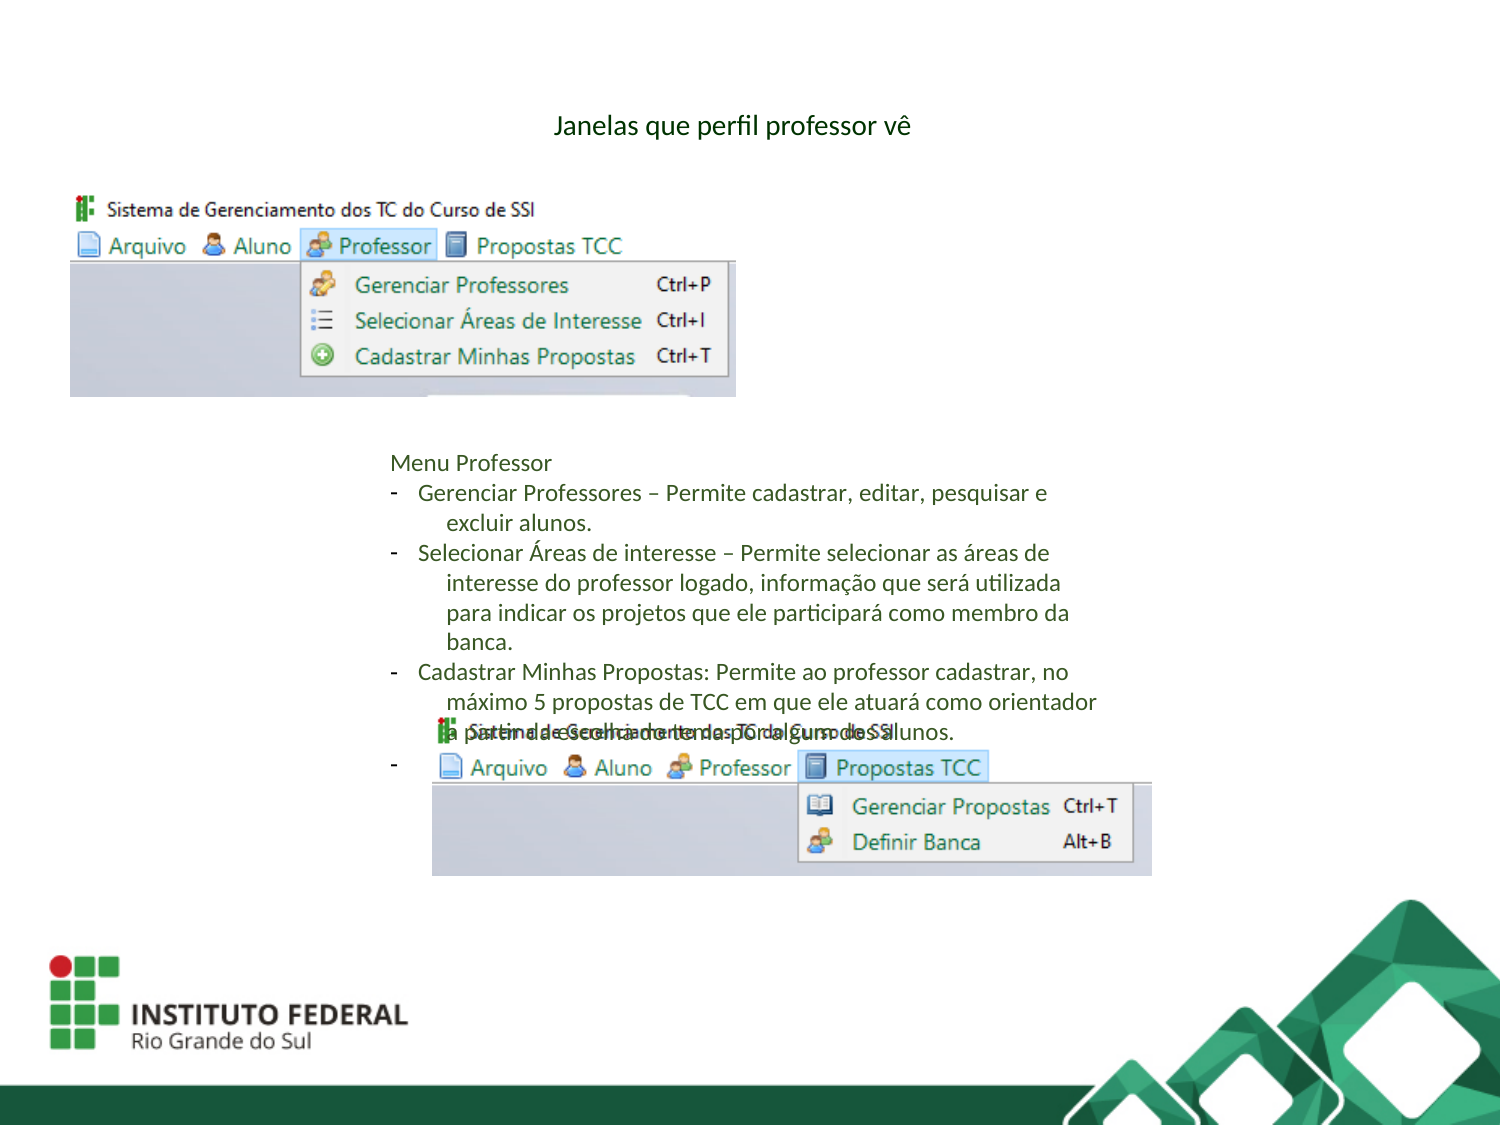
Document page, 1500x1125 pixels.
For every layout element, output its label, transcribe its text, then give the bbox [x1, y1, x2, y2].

picture [70, 191, 736, 397]
text_box Menu Professor Gerenciar Professores – Permite cadastrar, editar, pesquisar e excluir alunos. Selecionar Áreas de interesse – Permite selecionar as áreas de interesse do professor logado, informação que será utilizada para indicar os projetos que ele participará como membro da banca. Cadastrar Minhas Propostas: Permite ao professor cadastrar, no máximo 5 propostas de TCC em que ele atuará como orientador a partir da escolha do tema por algum dos alunos. [375, 439, 1125, 817]
picture [432, 713, 1152, 876]
text_box Janelas que perfil professor vê [538, 98, 932, 150]
